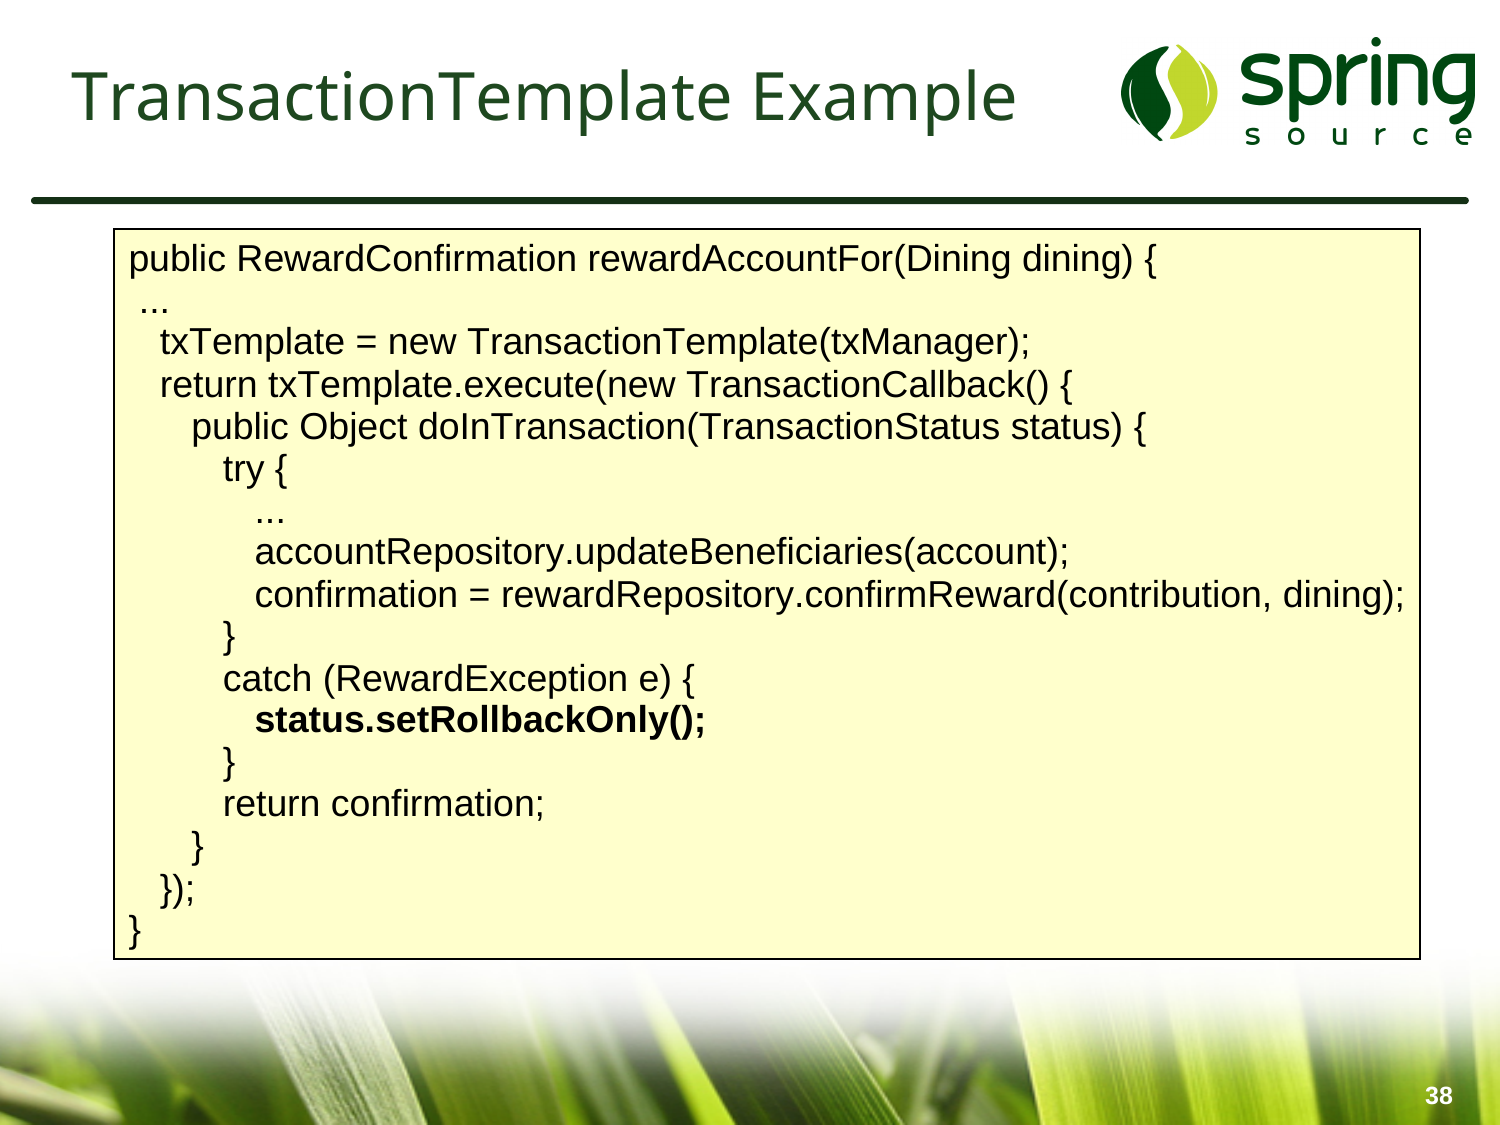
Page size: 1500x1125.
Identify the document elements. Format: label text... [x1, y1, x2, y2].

title TransactionTemplate Example [56, 5, 1089, 184]
text_box public RewardConfirmation rewardAccountFor(Dining dining) { ... txTemplate = new TransactionTemplate(txManager); return txTemplate.execute(new TransactionCallback() { public Object doInTransaction(TransactionStatus status) { try { ... accountRepository.updateBeneficiaries(account); confirmation = rewardRepository.confirmReward(contribution, dining); } catch (RewardException e) { status.setRollbackOnly(); } return confirmation; } }); } [113, 229, 1421, 959]
picture [0, 944, 1500, 1125]
picture [1121, 37, 1475, 145]
